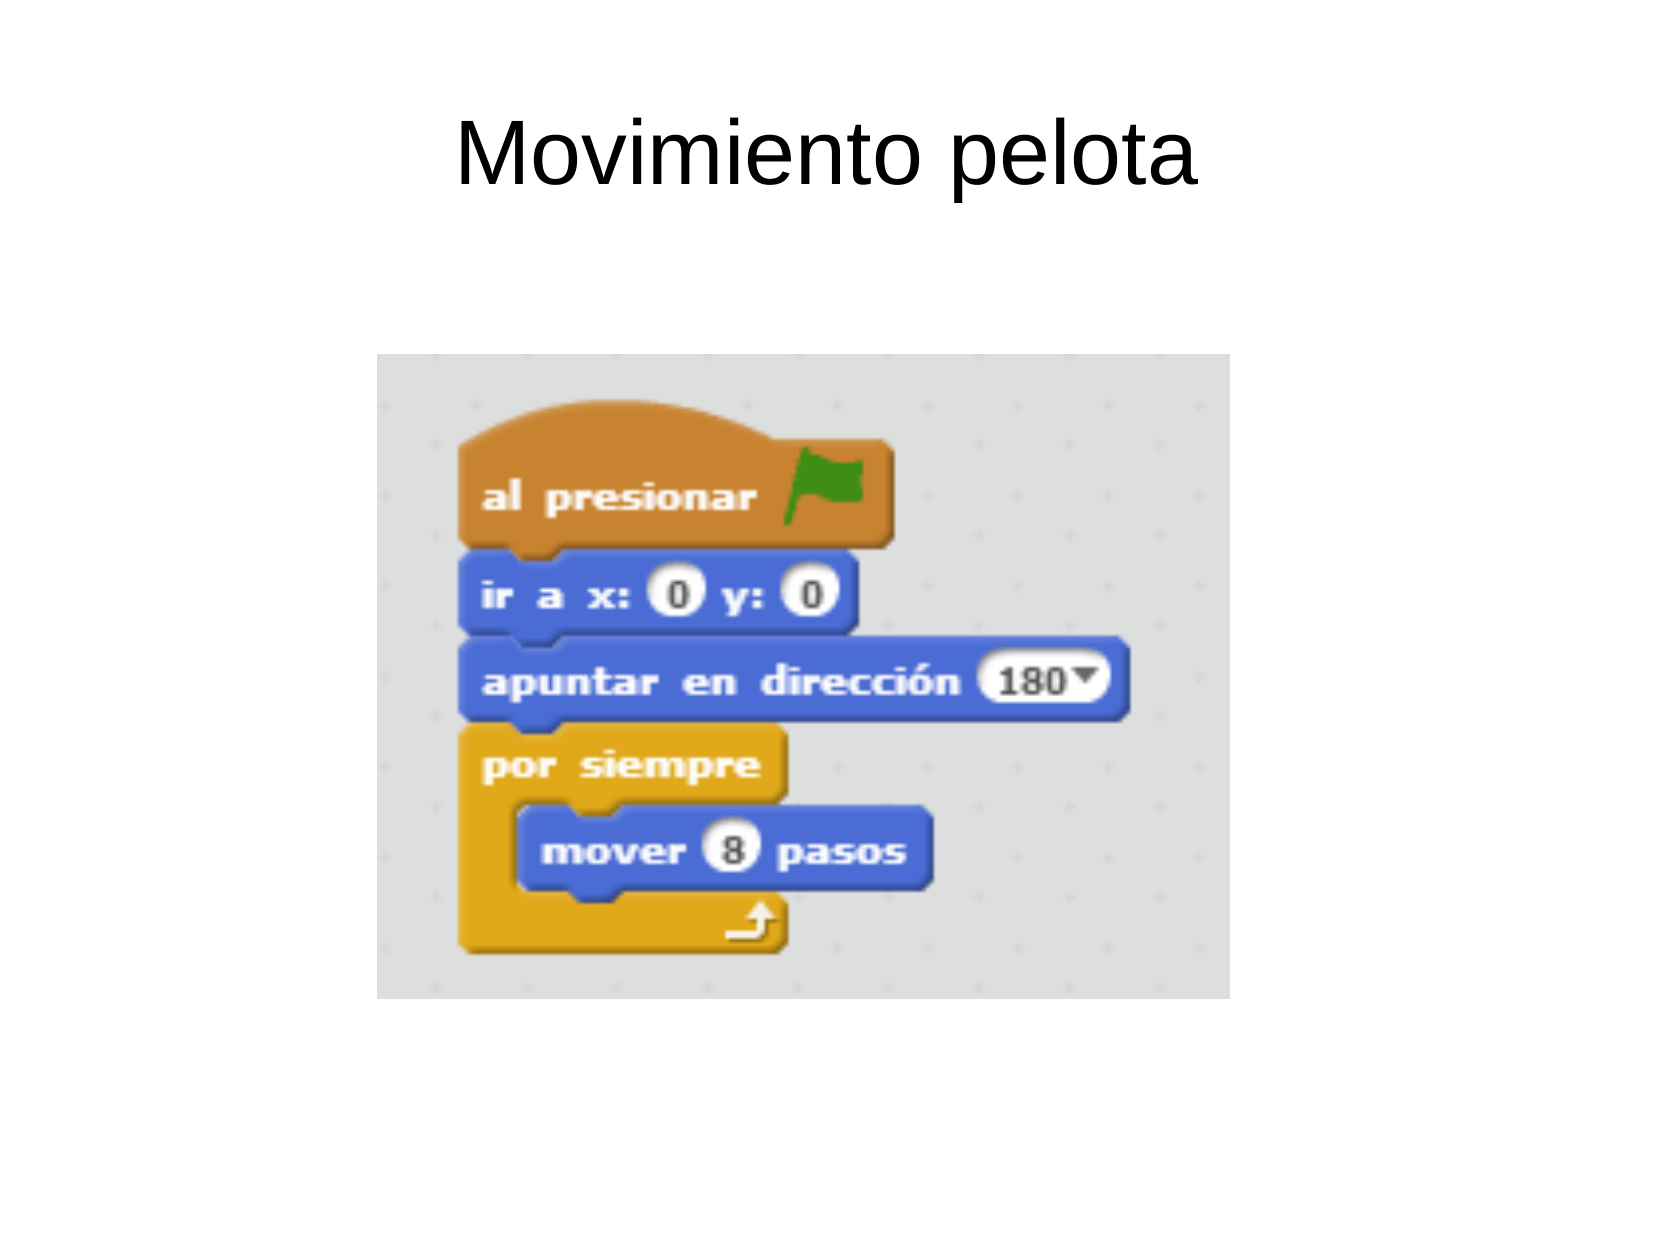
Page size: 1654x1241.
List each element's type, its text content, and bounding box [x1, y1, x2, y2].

picture [377, 354, 1230, 999]
title Movimiento pelota [82, 49, 1571, 257]
